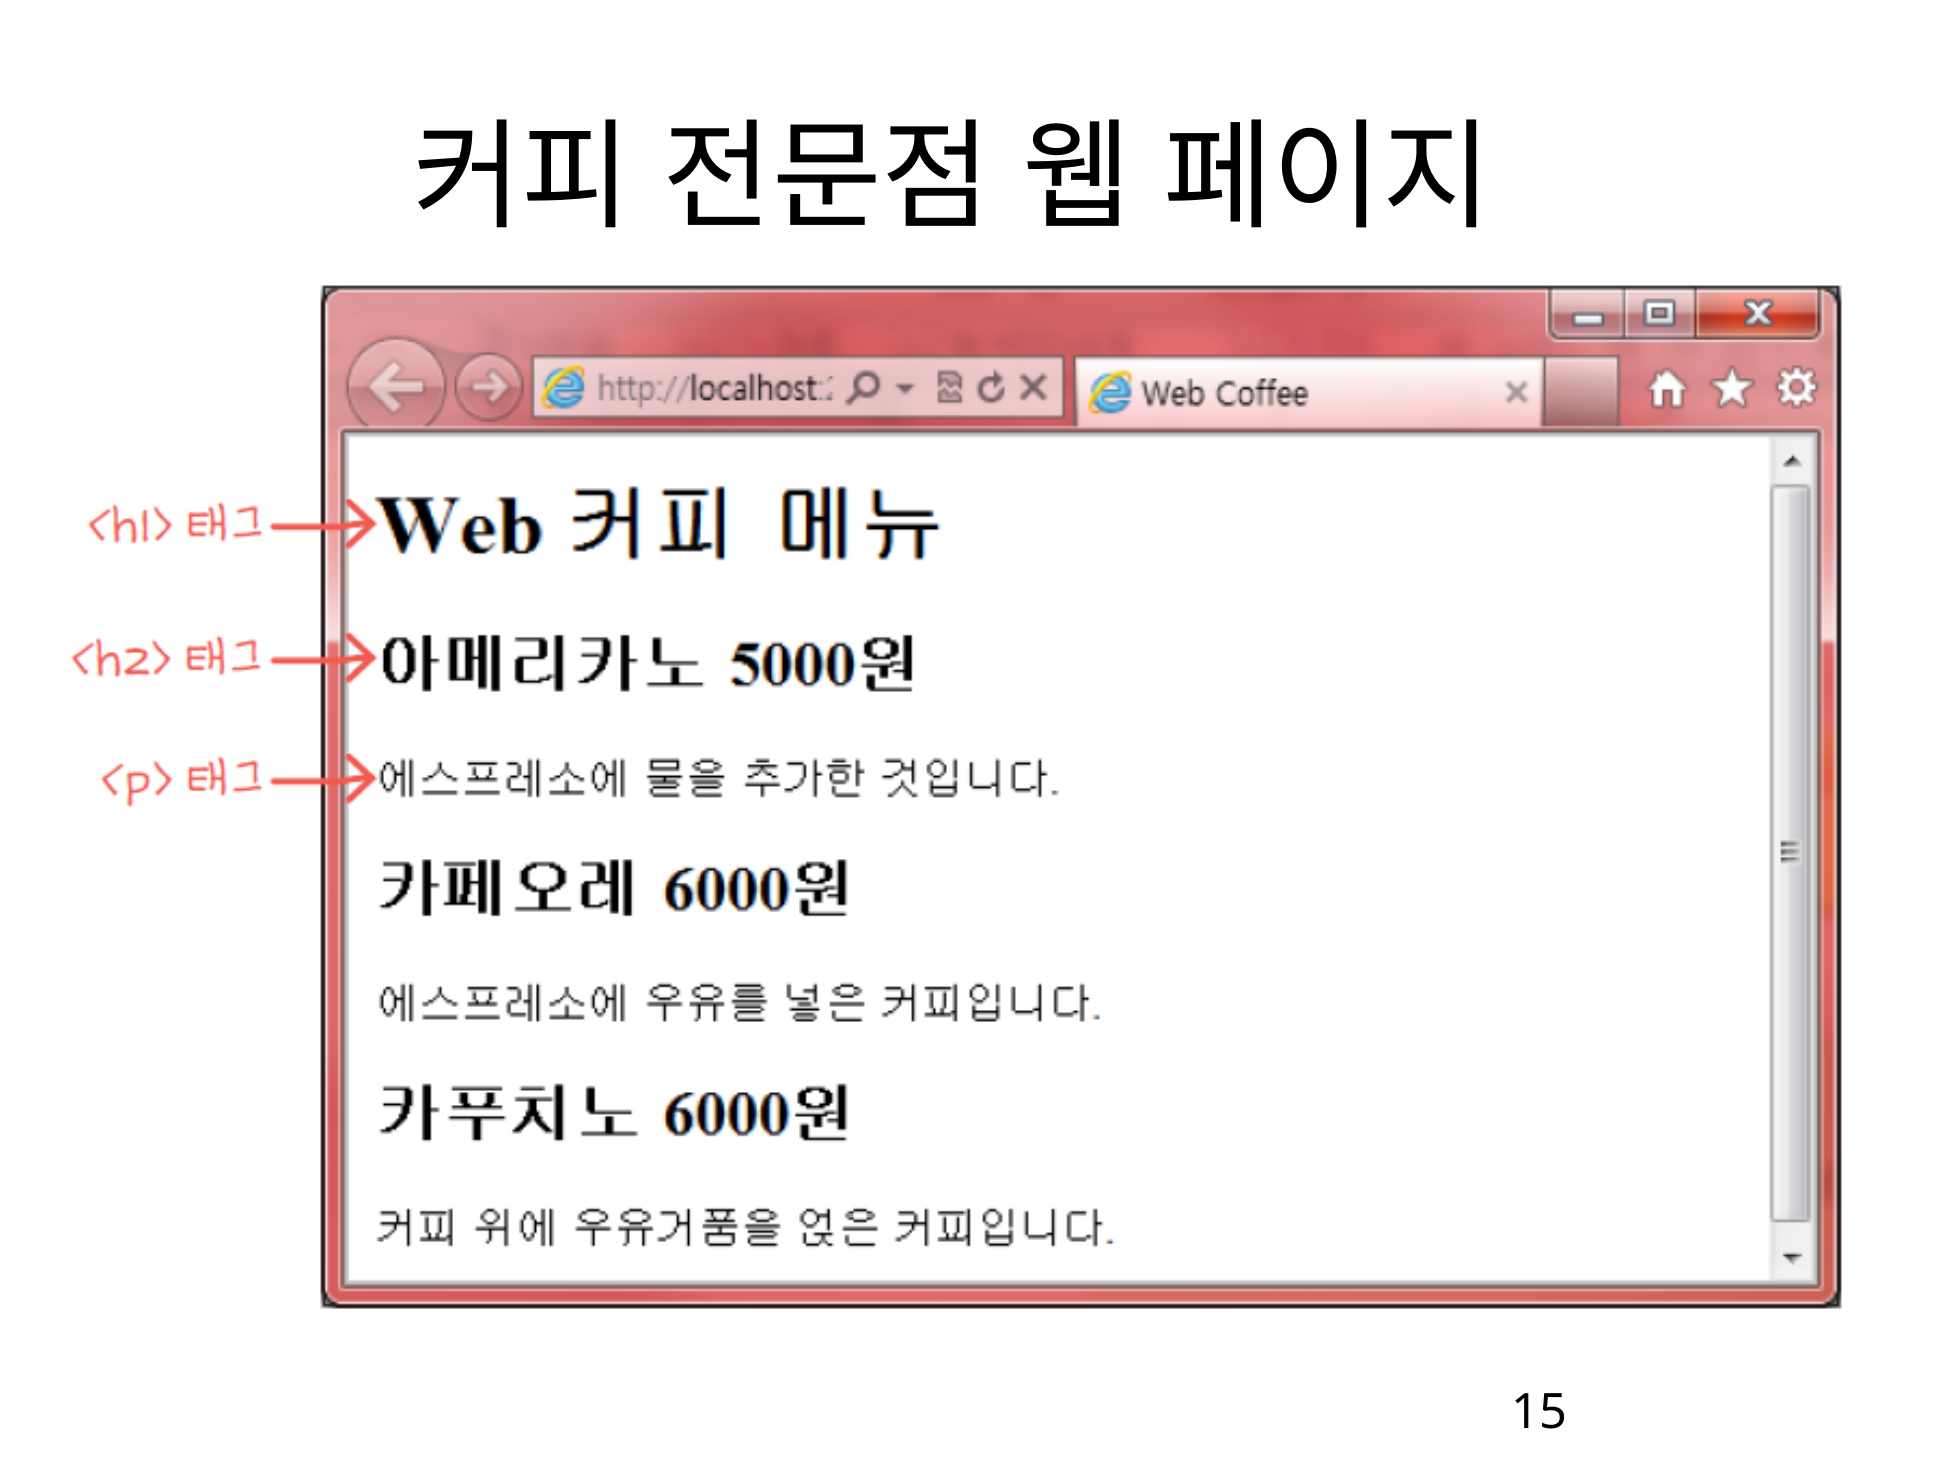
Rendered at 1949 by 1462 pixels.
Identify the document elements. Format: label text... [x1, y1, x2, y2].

picture [67, 254, 1859, 1324]
slide_number <숫자> [1496, 1372, 1899, 1462]
title 커피 전문점 웹 페이지 [156, 92, 1749, 254]
